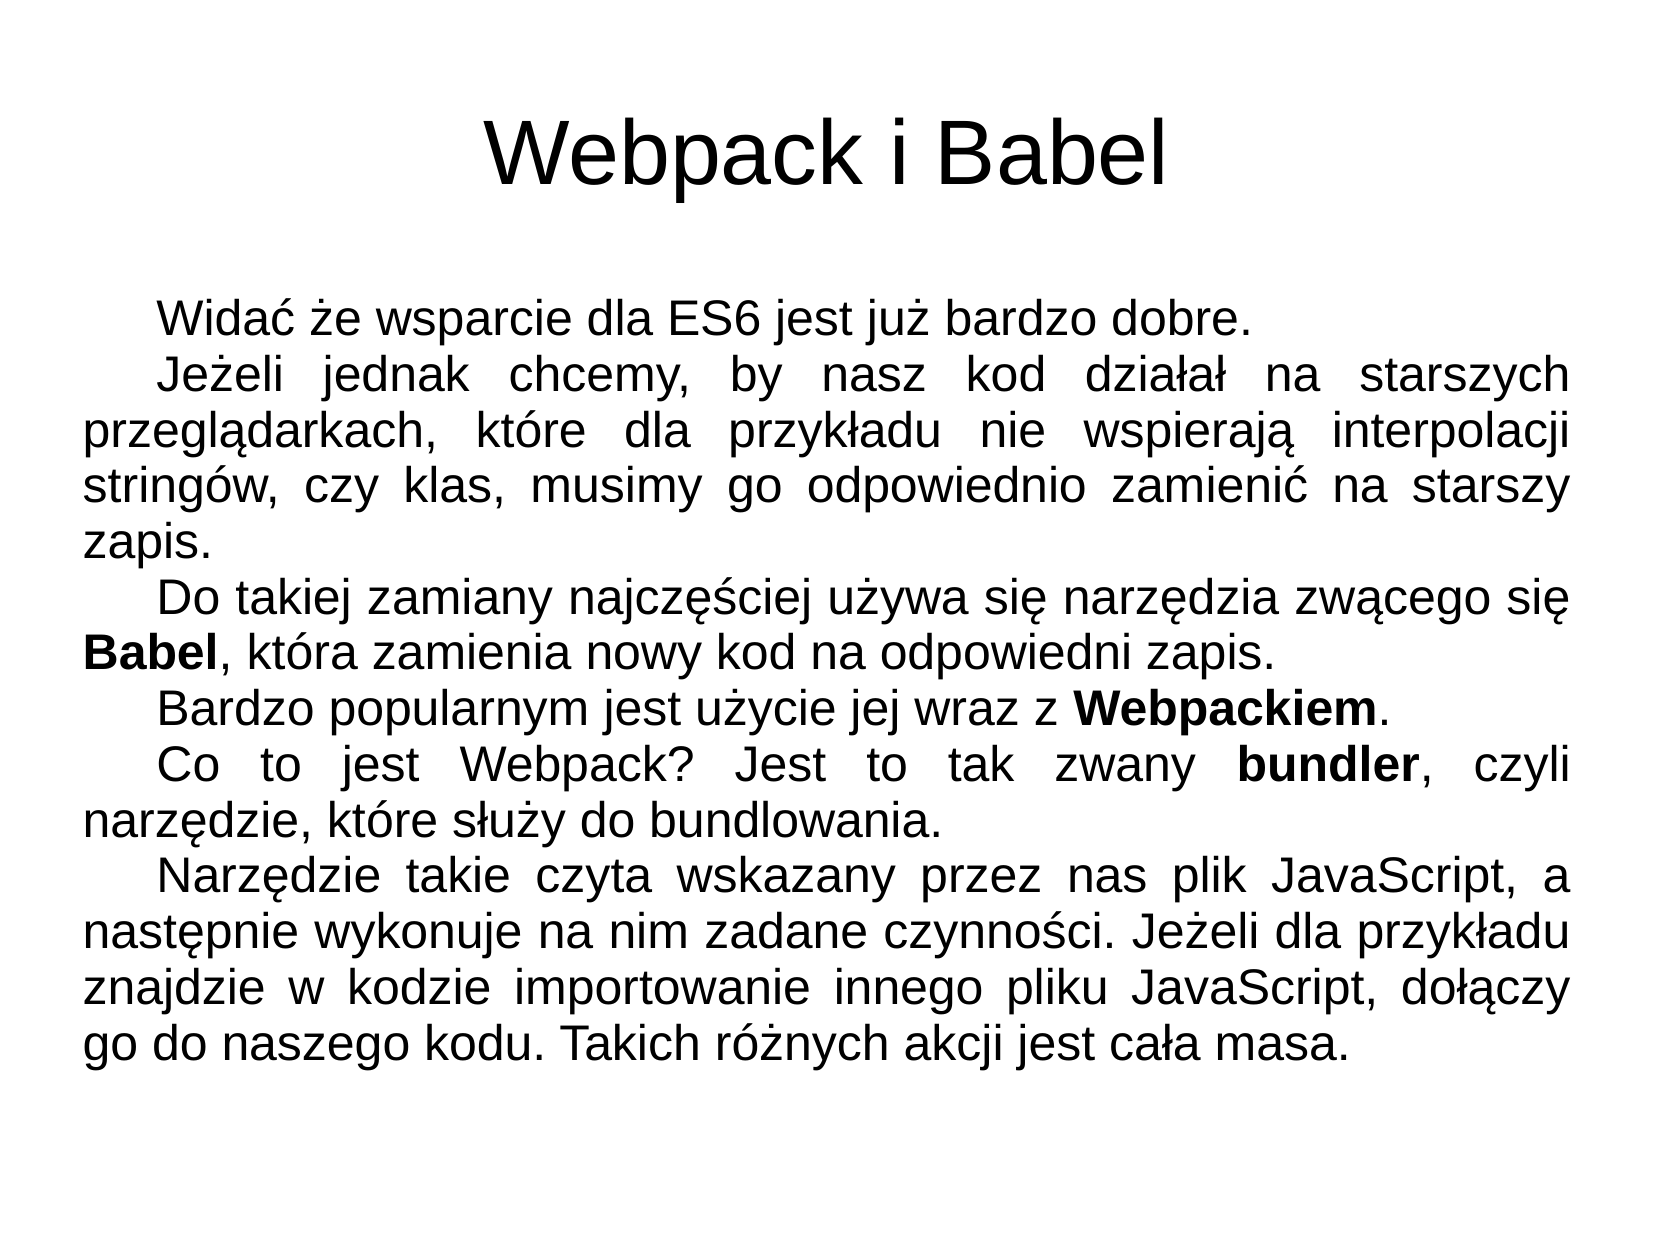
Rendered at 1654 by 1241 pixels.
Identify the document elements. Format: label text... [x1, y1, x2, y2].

subtitle Widać że wsparcie dla ES6 jest już bardzo dobre. Jeżeli jednak chcemy, by nasz kod działał na starszych przeglądarkach, które dla przykładu nie wspierają interpolacji stringów, czy klas, musimy go odpowiednio zamienić na starszy zapis. Do takiej zamiany najczęściej używa się narzędzia zwącego się Babel, która zamienia nowy kod na odpowiedni zapis. Bardzo popularnym jest użycie jej wraz z Webpackiem. Co to jest Webpack? Jest to tak zwany bundler, czyli narzędzie, które służy do bundlowania. Narzędzie takie czyta wskazany przez nas plik JavaScript, a następnie wykonuje na nim zadane czynności. Jeżeli dla przykładu znajdzie w kodzie importowanie innego pliku JavaScript, dołączy go do naszego kodu. Takich różnych akcji jest cała masa. [82, 290, 1571, 1187]
title Webpack i Babel [82, 49, 1571, 257]
